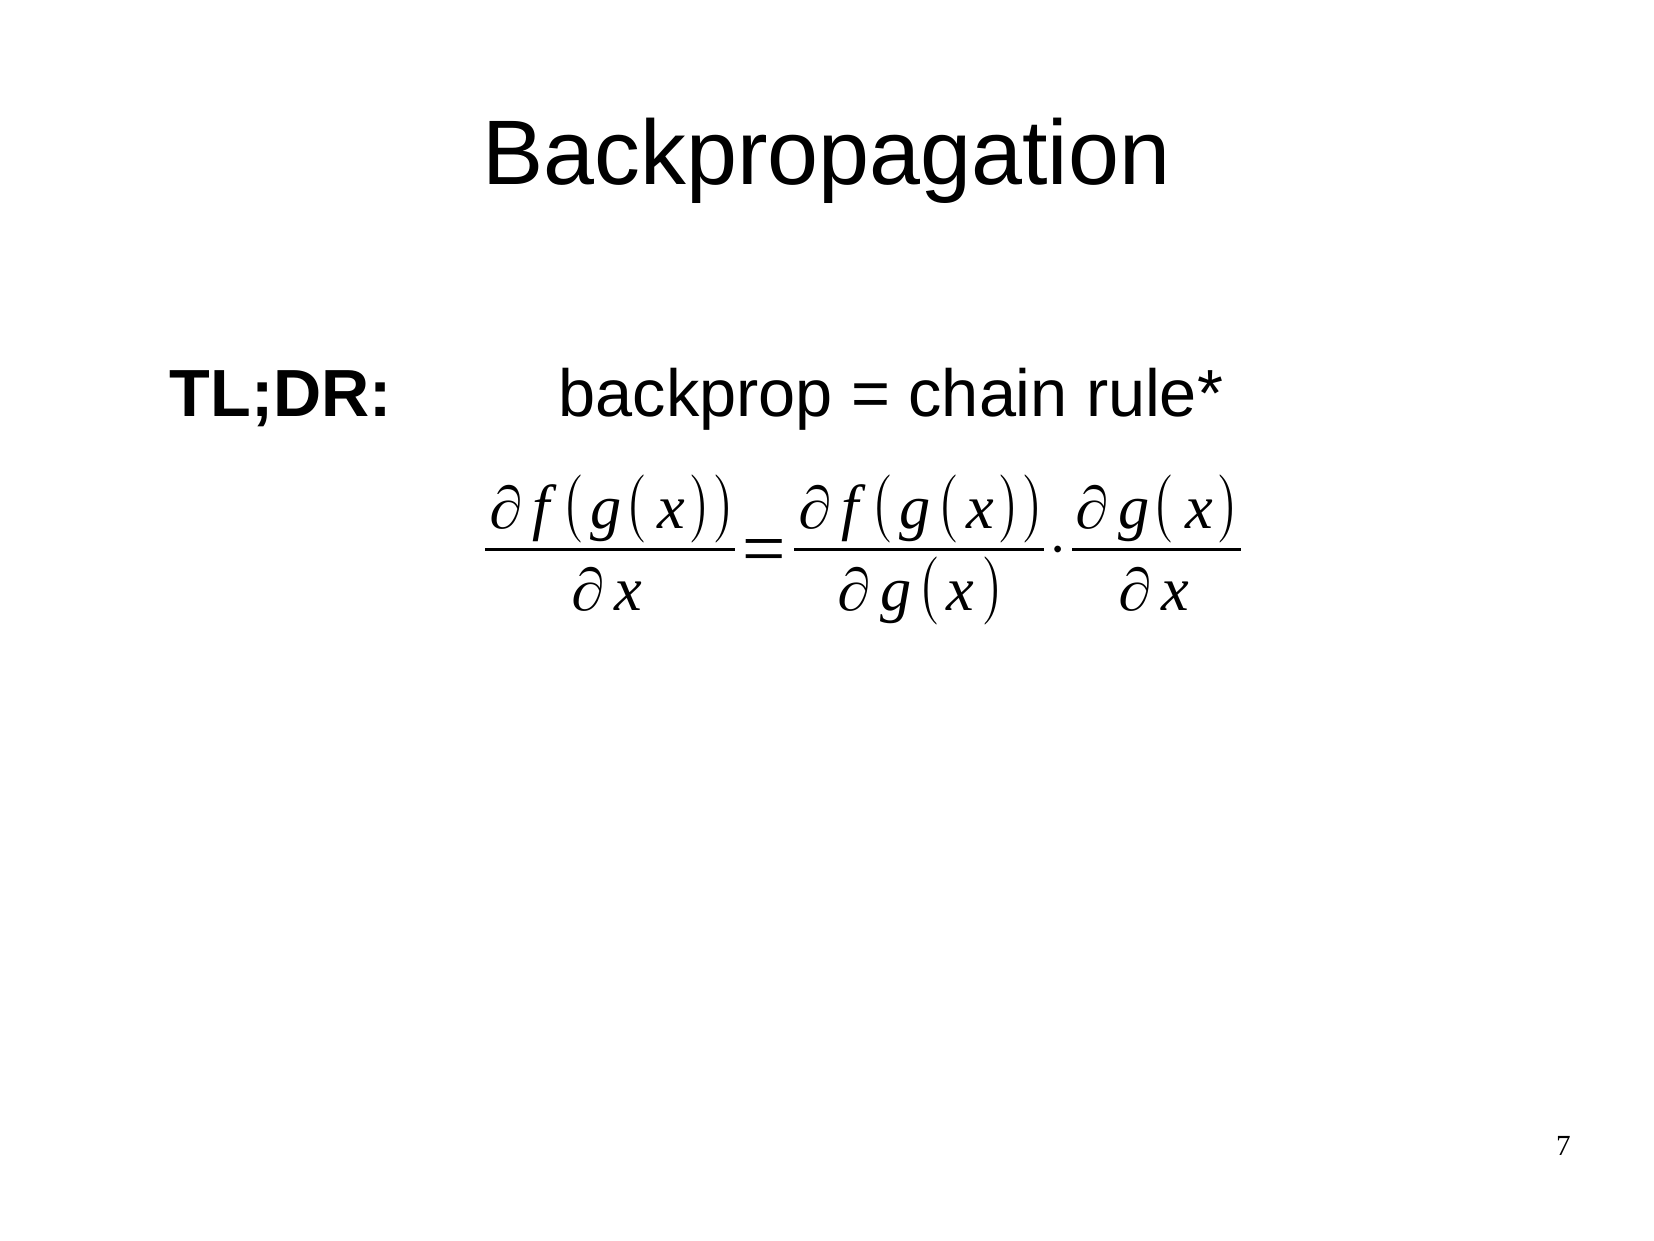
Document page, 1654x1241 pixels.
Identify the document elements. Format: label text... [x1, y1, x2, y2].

text_box TL;DR: backprop = chain rule* [36, 356, 1472, 501]
chart [465, 469, 1258, 630]
title Backpropagation [82, 49, 1571, 257]
